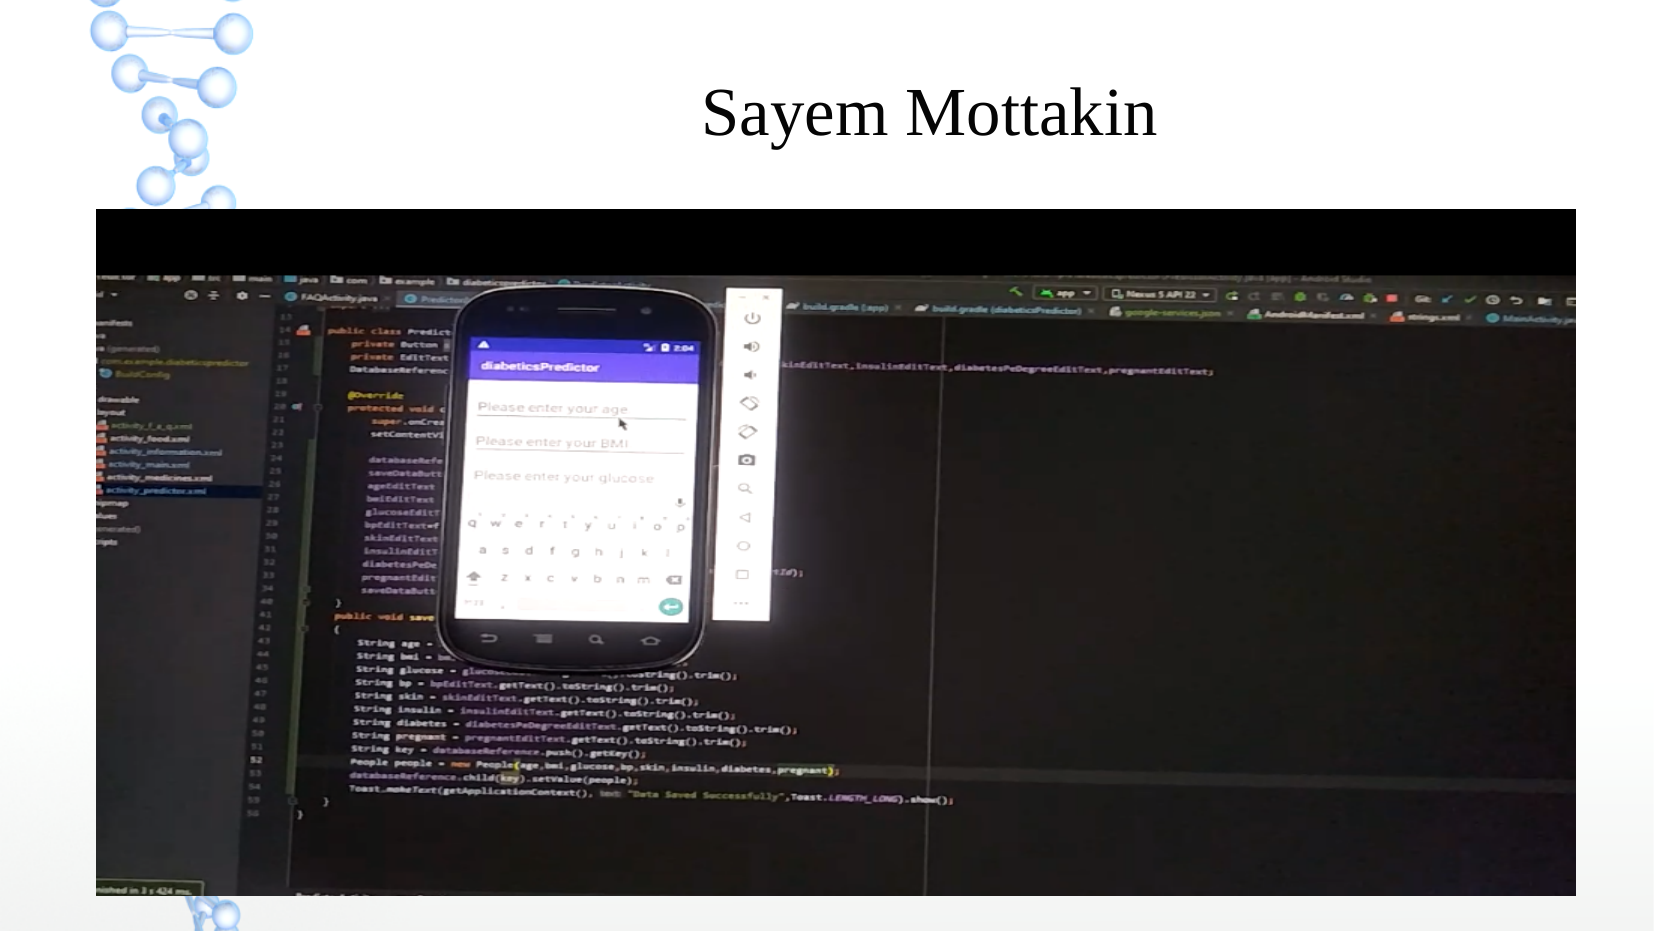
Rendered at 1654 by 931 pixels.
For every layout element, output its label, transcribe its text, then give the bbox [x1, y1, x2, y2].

picture [0, 0, 1654, 931]
title Sayem Mottakin [265, 35, 1595, 189]
